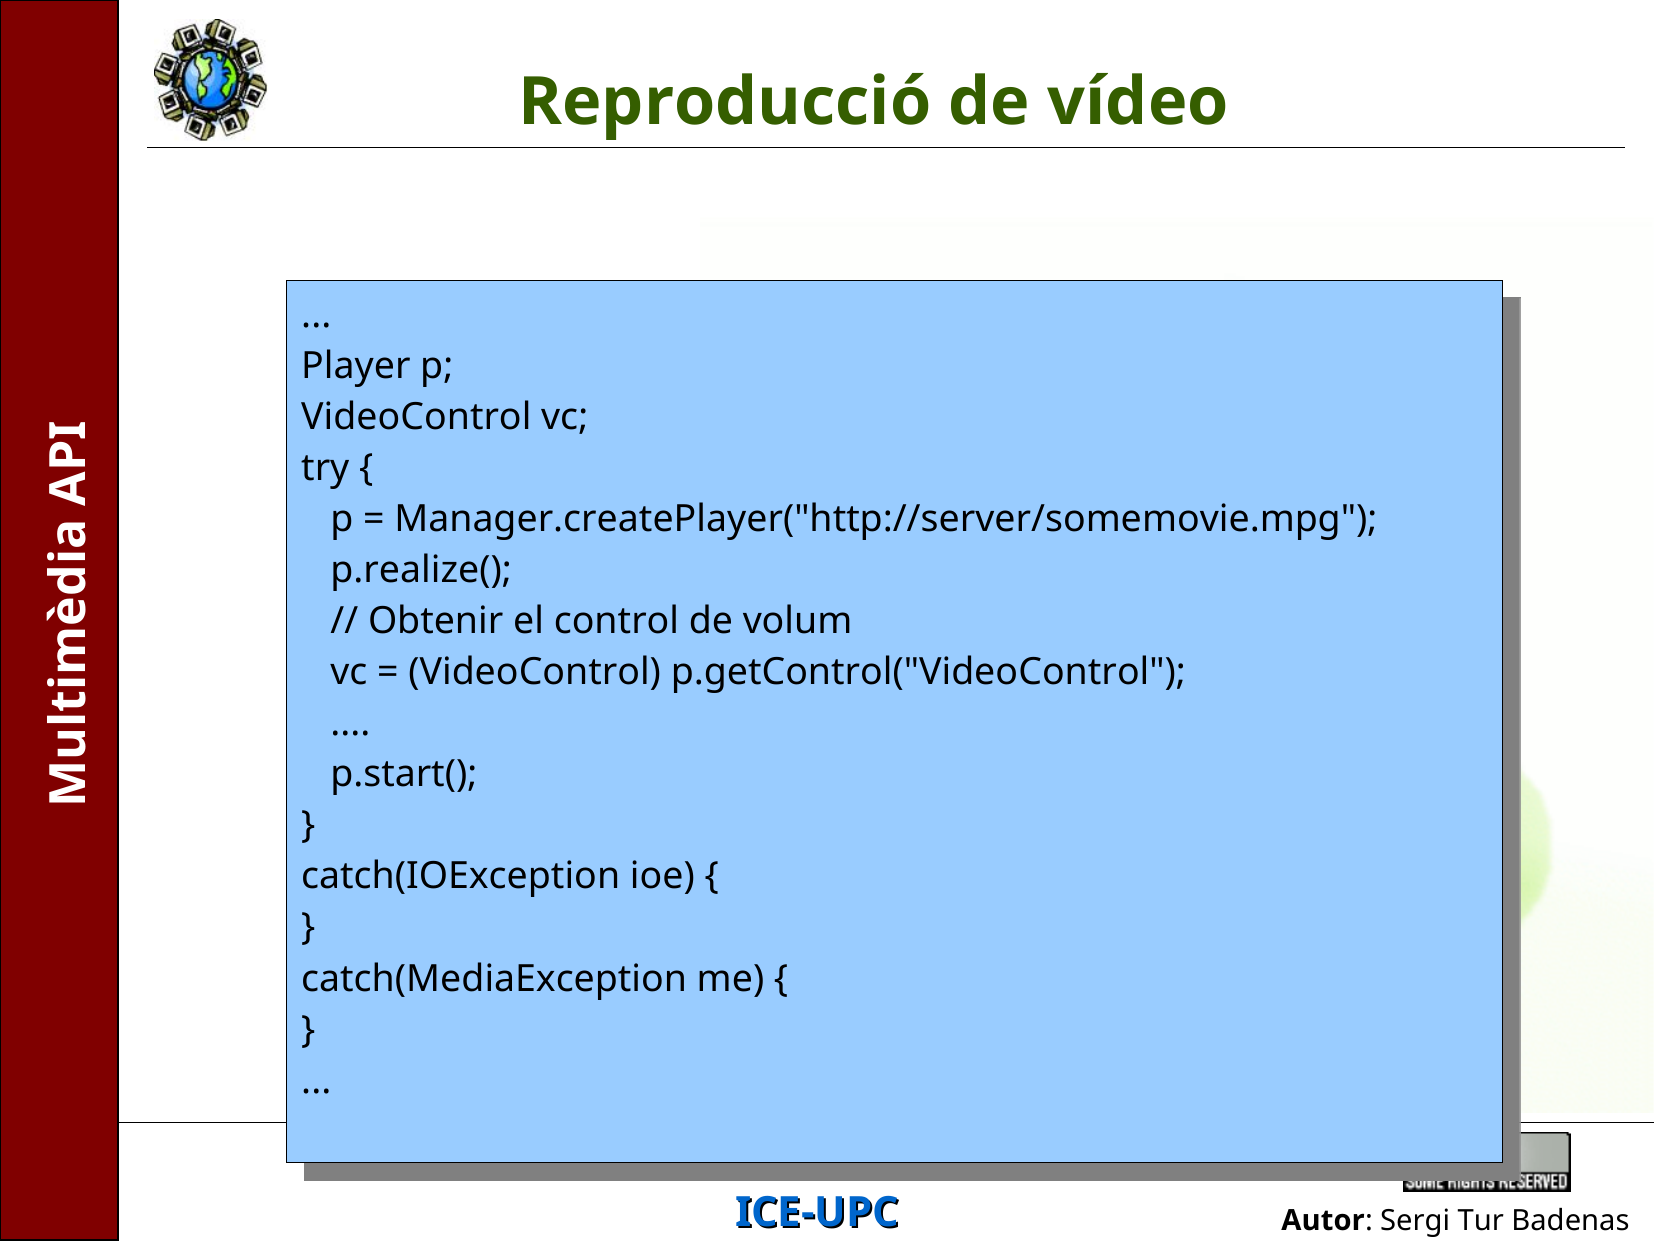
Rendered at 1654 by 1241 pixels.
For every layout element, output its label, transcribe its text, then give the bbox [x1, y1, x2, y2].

text_box ... Player p; VideoControl vc; try { p = Manager.createPlayer("http://server/somemovie.mpg"); p.realize(); // Obtenir el control de volum vc = (VideoControl) p.getControl("VideoControl"); .... p.start(); } catch(IOException ioe) { } catch(MediaException me) { } ... [286, 280, 1503, 1062]
picture [1403, 1132, 1571, 1192]
picture [154, 19, 268, 56]
title Reproducció de vídeo [129, 56, 1619, 141]
picture [700, 217, 1654, 1113]
